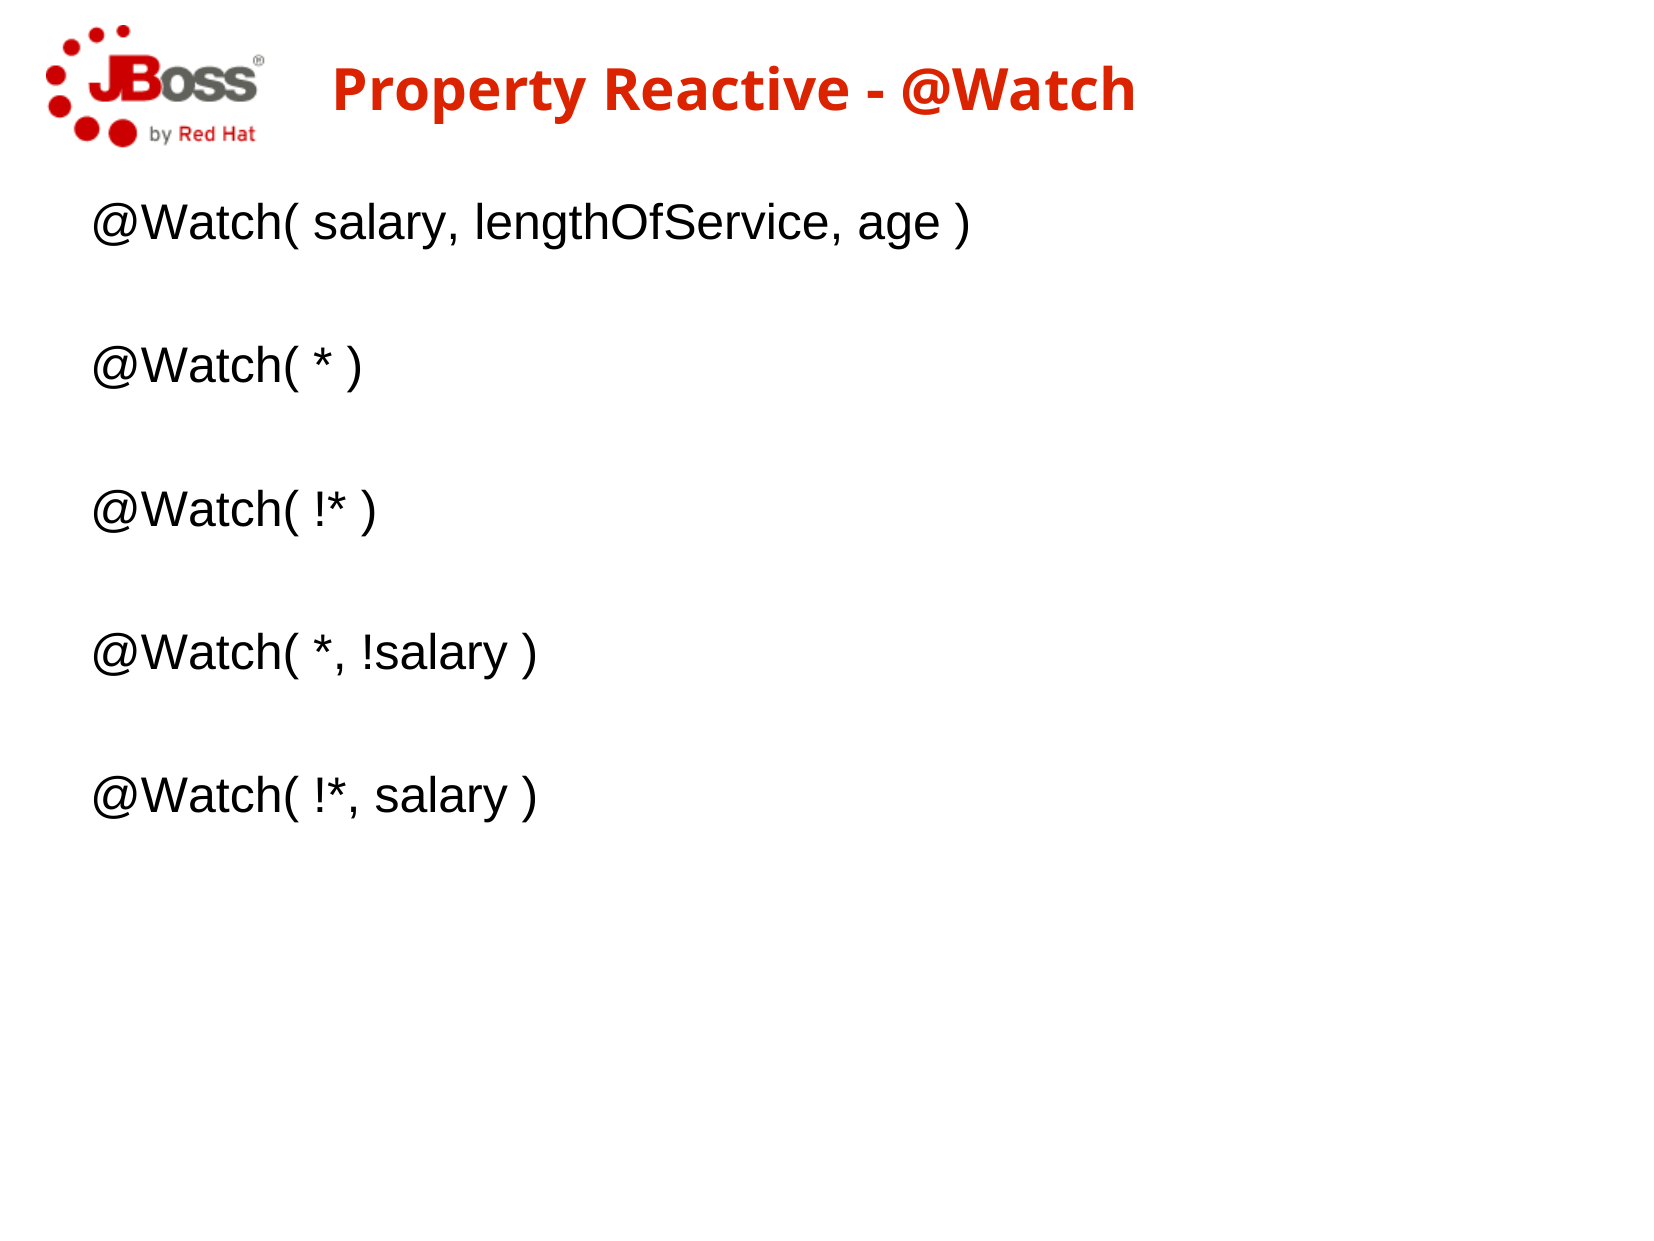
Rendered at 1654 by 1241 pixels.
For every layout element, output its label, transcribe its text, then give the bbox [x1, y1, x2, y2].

title Property Reactive - @Watch [331, 32, 1538, 151]
picture [46, 25, 266, 149]
list @Watch( salary, lengthOfService, age ) @Watch( * ) @Watch( !* ) @Watch( *, !salary ) @Watch( !*, salary ) [75, 187, 1498, 1126]
